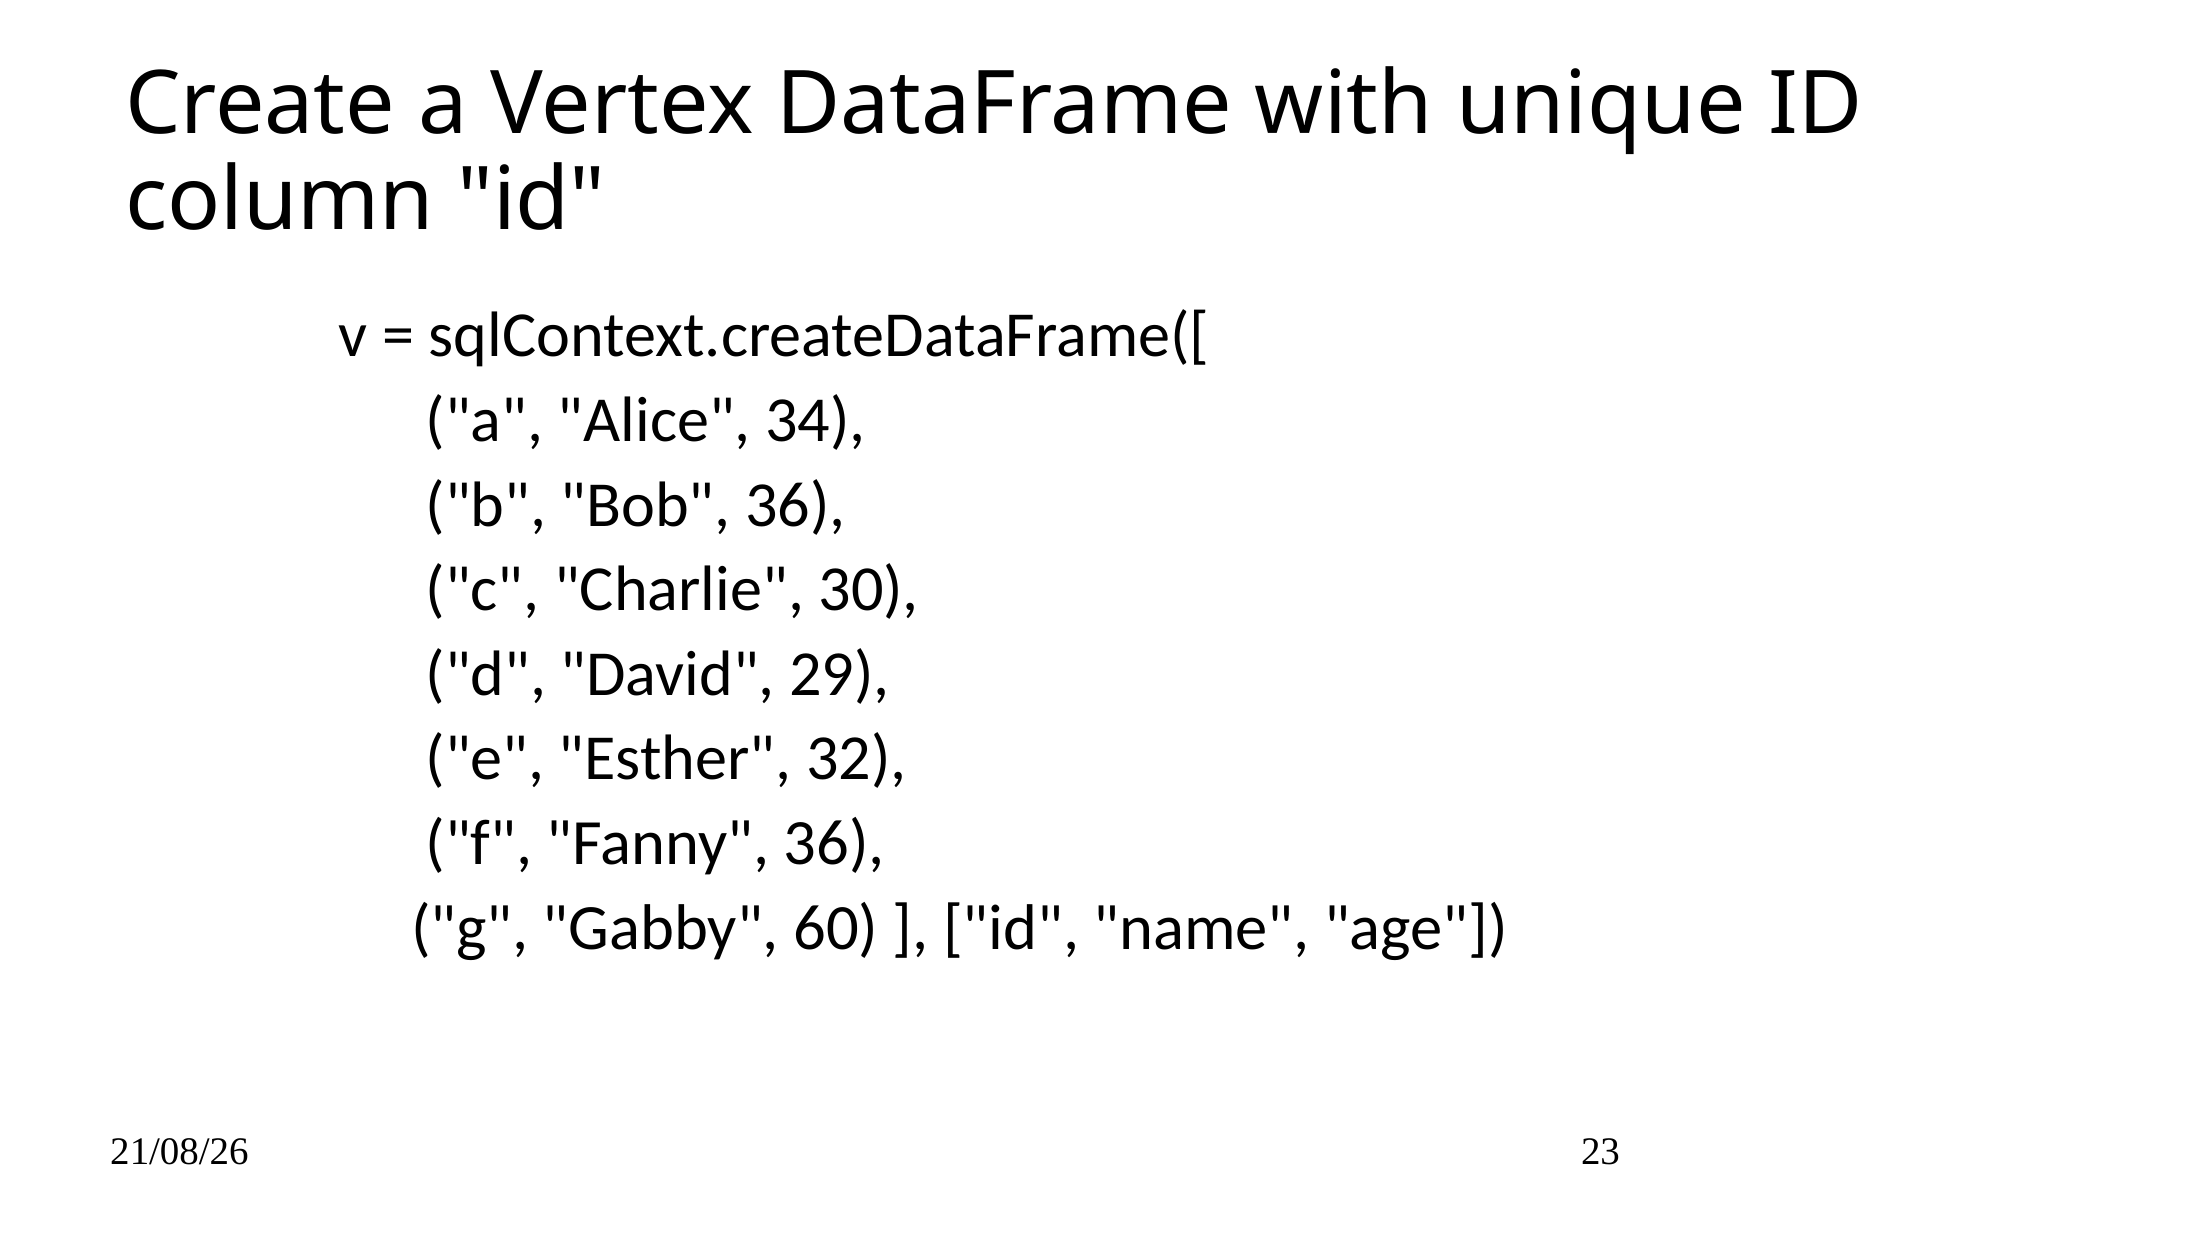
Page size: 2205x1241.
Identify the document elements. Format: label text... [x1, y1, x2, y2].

list v = sqlContext.createDataFrame([ ("a", "Alice", 34), ("b", "Bob", 36), ("c", "Charlie", 30), ("d", "David", 29), ("e", "Esther", 32), ("f", "Fanny", 36), ("g", "Gabby", 60) ], ["id", "name", "age"]) [323, 300, 1985, 1010]
title Create a Vertex DataFrame with unique ID column "id" [110, 49, 1985, 257]
text_box 25-11-2022 [110, 1126, 624, 1241]
text_box [1580, 1126, 2095, 1241]
